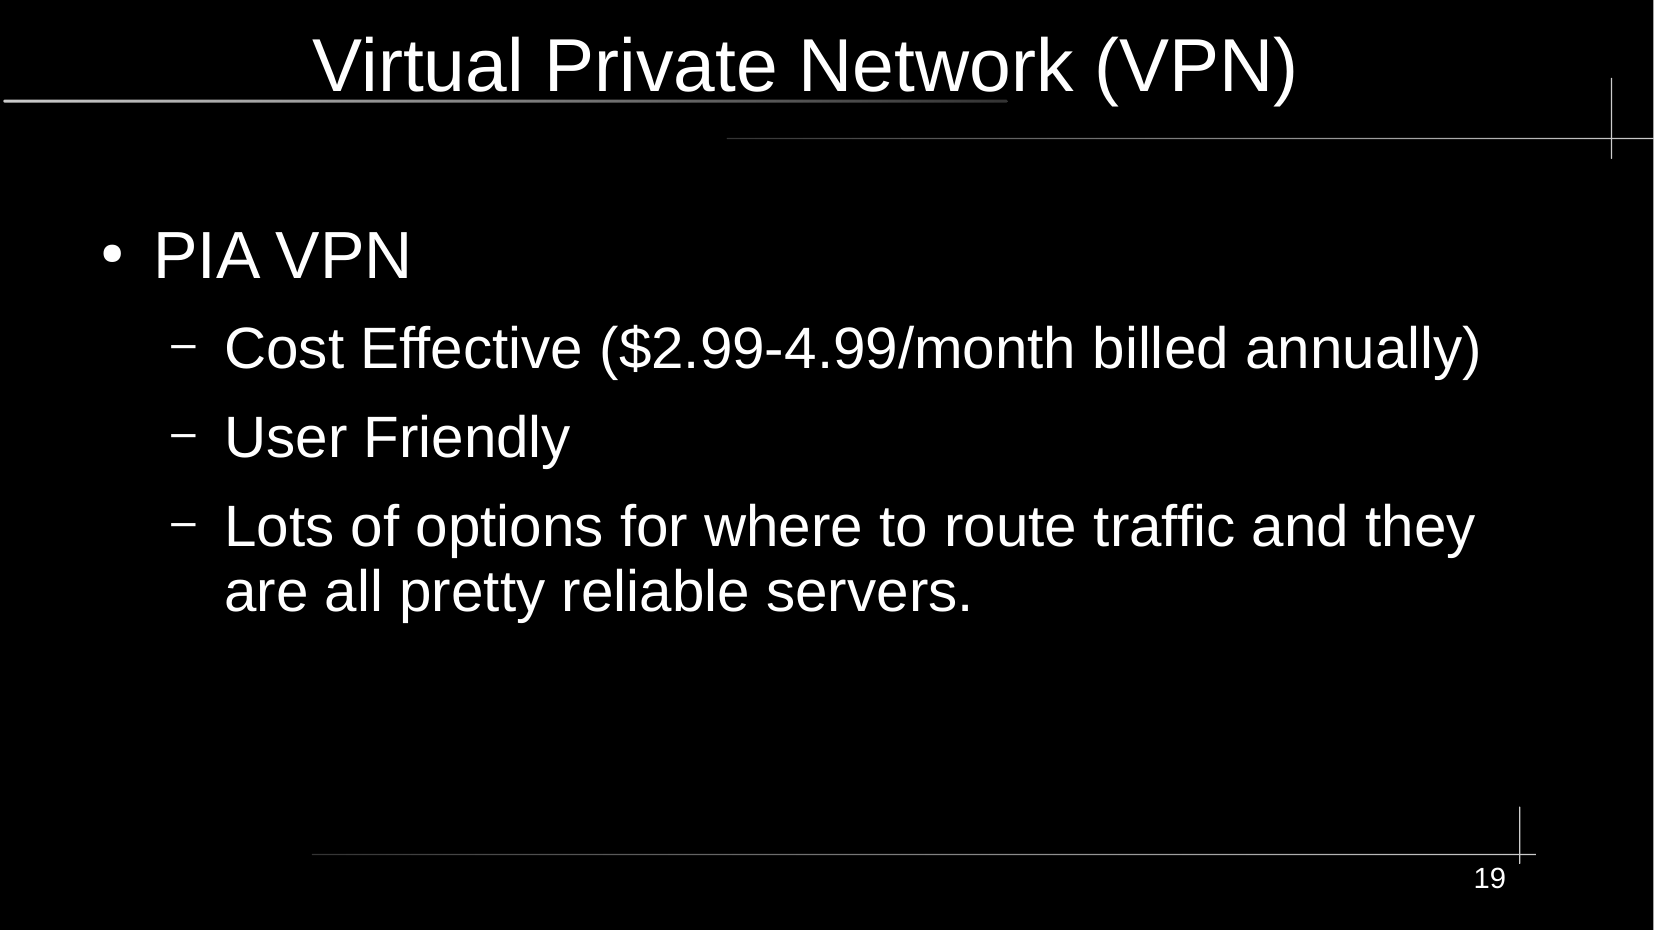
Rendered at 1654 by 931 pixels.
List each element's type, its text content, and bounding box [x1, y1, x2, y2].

list PIA VPN Cost Effective ($2.99-4.99/month billed annually) User Friendly Lots of options for where to route traffic and they are all pretty reliable servers. [82, 217, 1571, 758]
title Virtual Private Network (VPN) [23, 9, 1589, 121]
